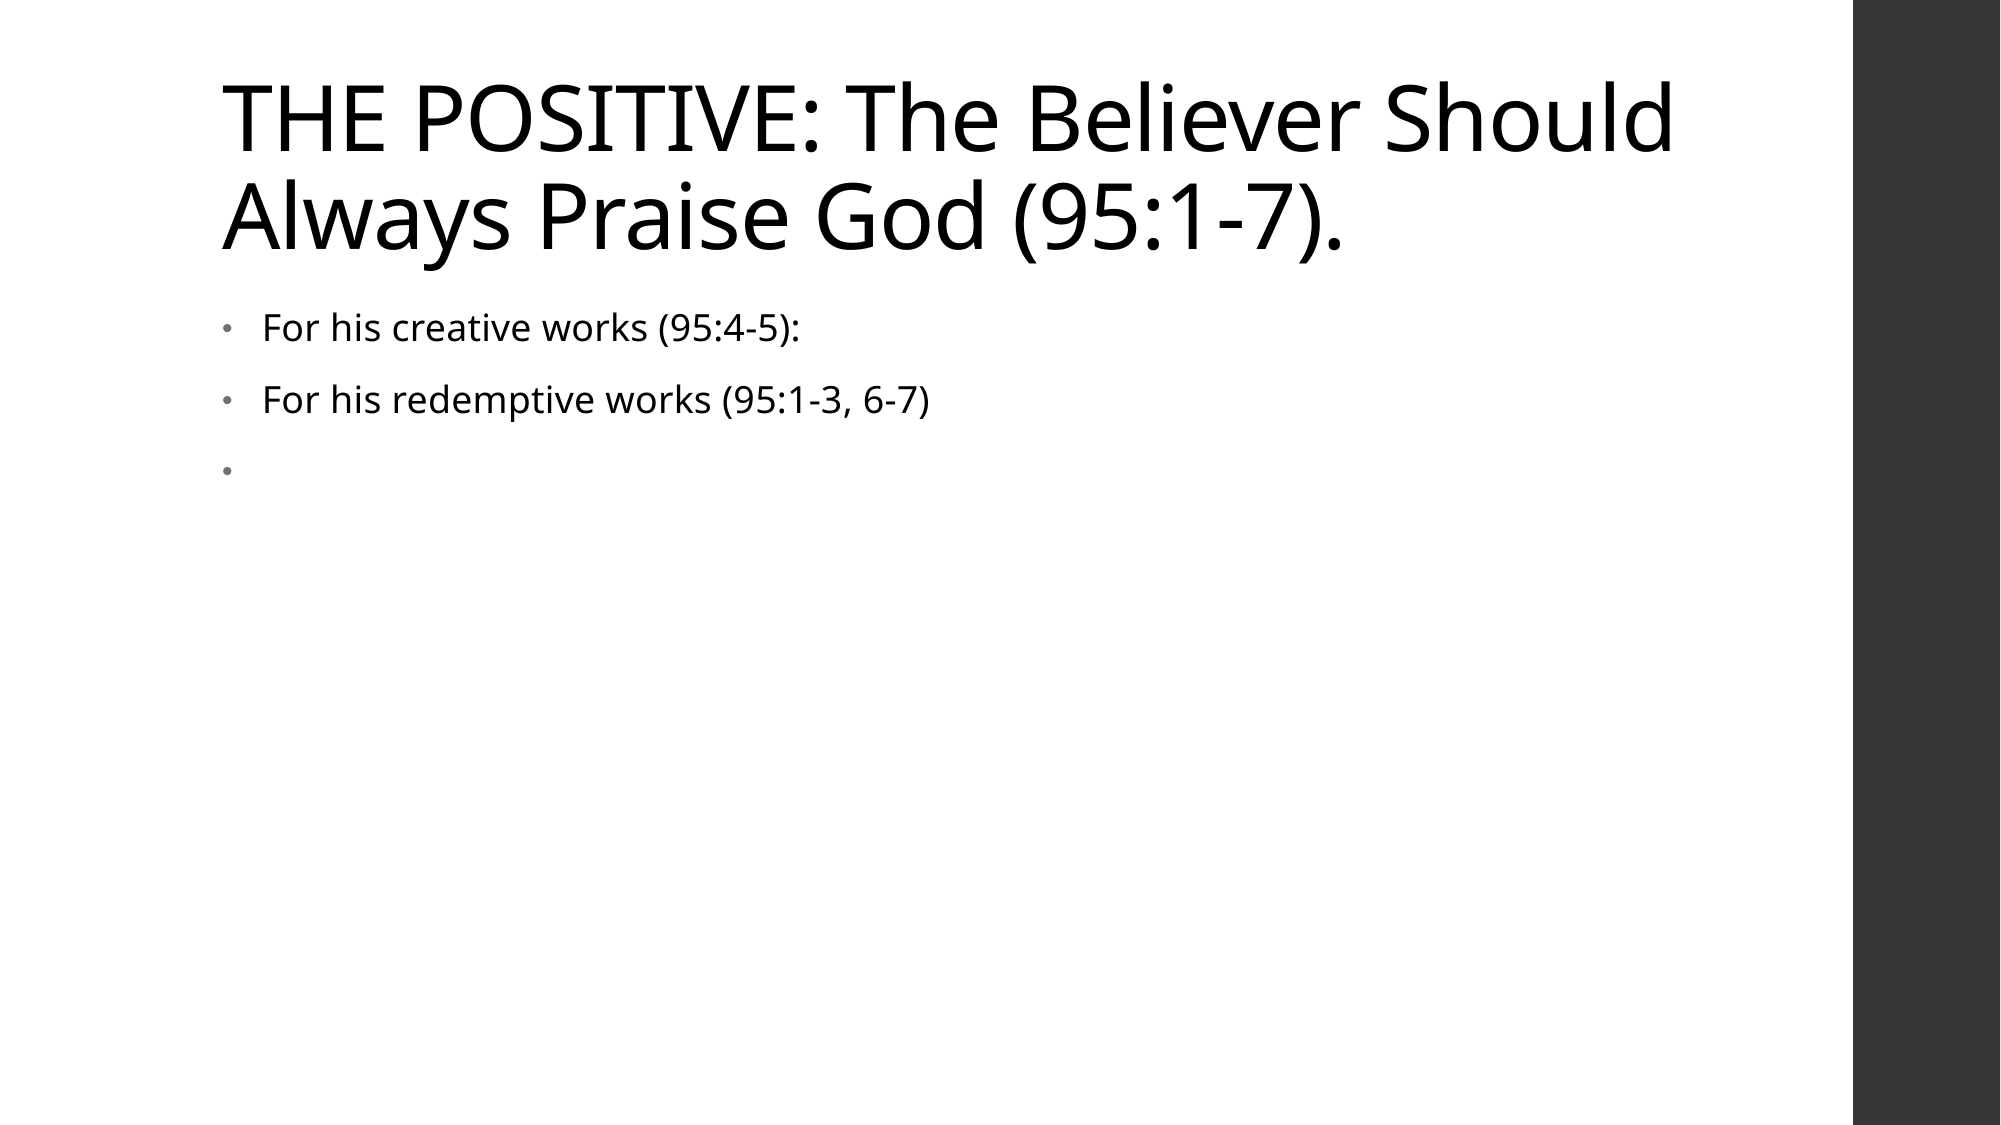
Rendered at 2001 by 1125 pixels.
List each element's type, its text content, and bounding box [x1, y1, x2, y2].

list For his creative works (95:4-5): For his redemptive works (95:1-3, 6-7) [206, 299, 1617, 1014]
title THE POSITIVE: The Believer Should Always Praise God (95:1-7). [206, 60, 1797, 278]
